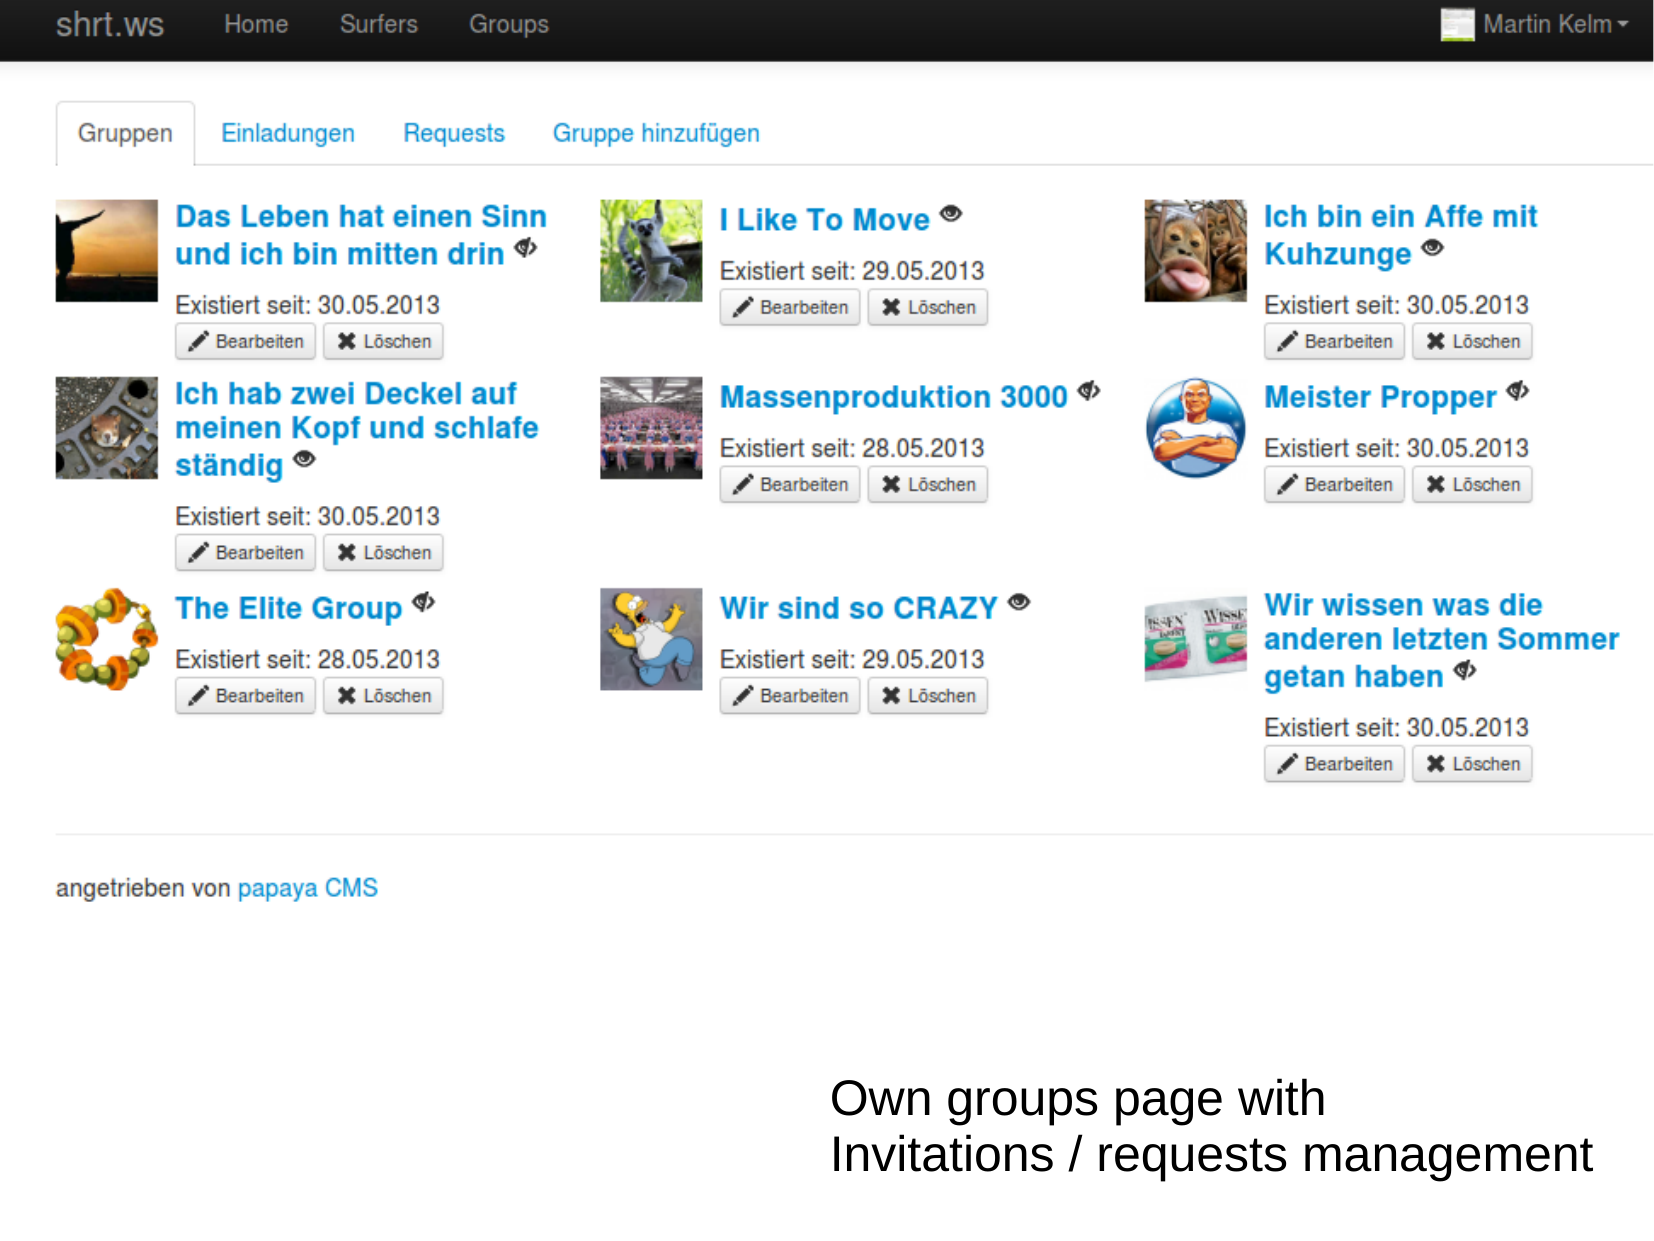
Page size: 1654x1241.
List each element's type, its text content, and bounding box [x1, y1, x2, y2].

text_box Own groups page with Invitations / requests management [814, 1062, 1610, 1190]
picture [0, 0, 1654, 994]
